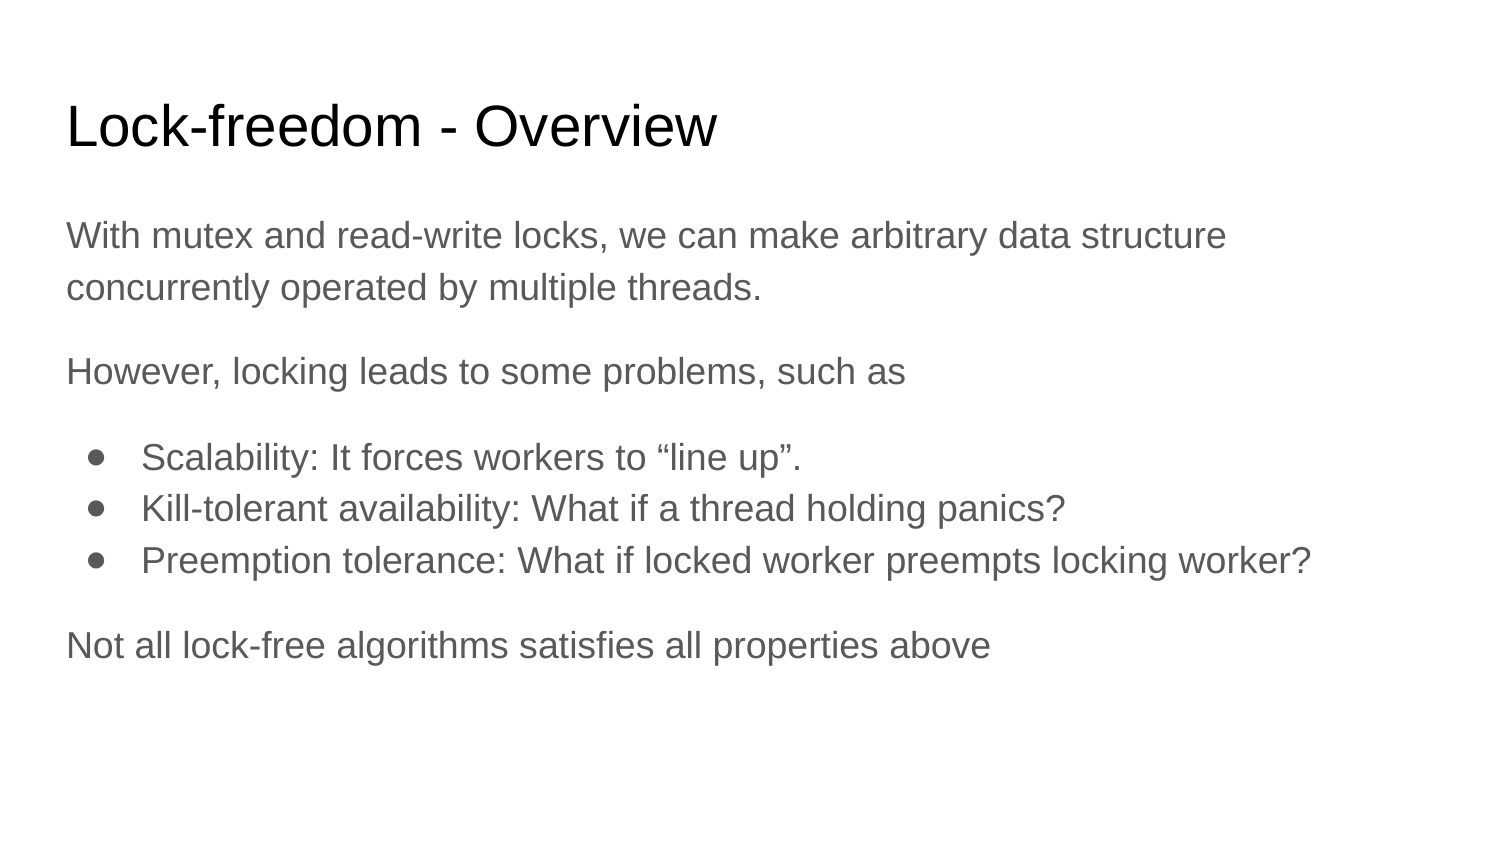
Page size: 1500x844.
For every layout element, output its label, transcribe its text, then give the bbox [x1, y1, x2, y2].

title Lock-freedom - Overview [51, 72, 1449, 167]
list With mutex and read-write locks, we can make arbitrary data structure concurrently operated by multiple threads. However, locking leads to some problems, such as Scalability: It forces workers to “line up”. Kill-tolerant availability: What if a thread holding panics? Preemption tolerance: What if locked worker preempts locking worker? Not all lock-free algorithms satisfies all properties above [51, 189, 1449, 750]
